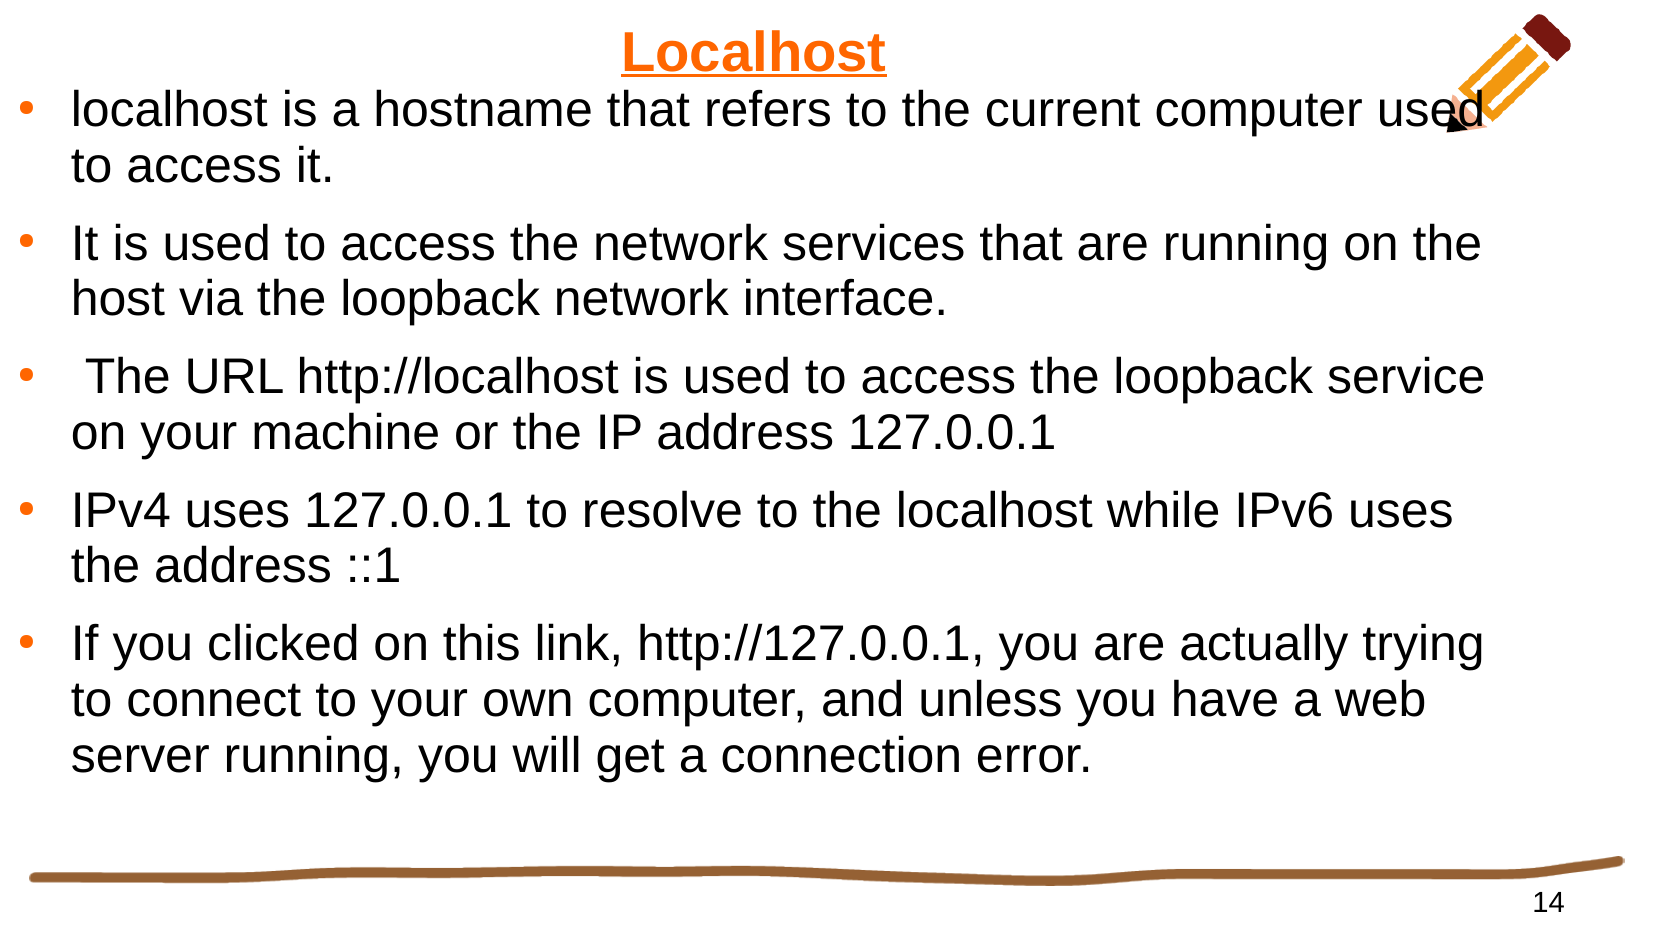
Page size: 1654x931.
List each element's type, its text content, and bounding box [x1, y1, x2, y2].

picture [1446, 14, 1571, 133]
picture [29, 856, 1625, 886]
list localhost is a hostname that refers to the current computer used to access it. It is used to access the network services that are running on the host via the loopback network interface. The URL http://localhost is used to access the loopback service on your machine or the IP address 127.0.0.1 IPv4 uses 127.0.0.1 to resolve to the localhost while IPv6 uses the address ::1 If you clicked on this link, http://127.0.0.1, you are actually trying to connect to your own computer, and unless you have a web server running, you will get a connection error. [0, 81, 1538, 863]
title Localhost [75, 0, 1434, 81]
